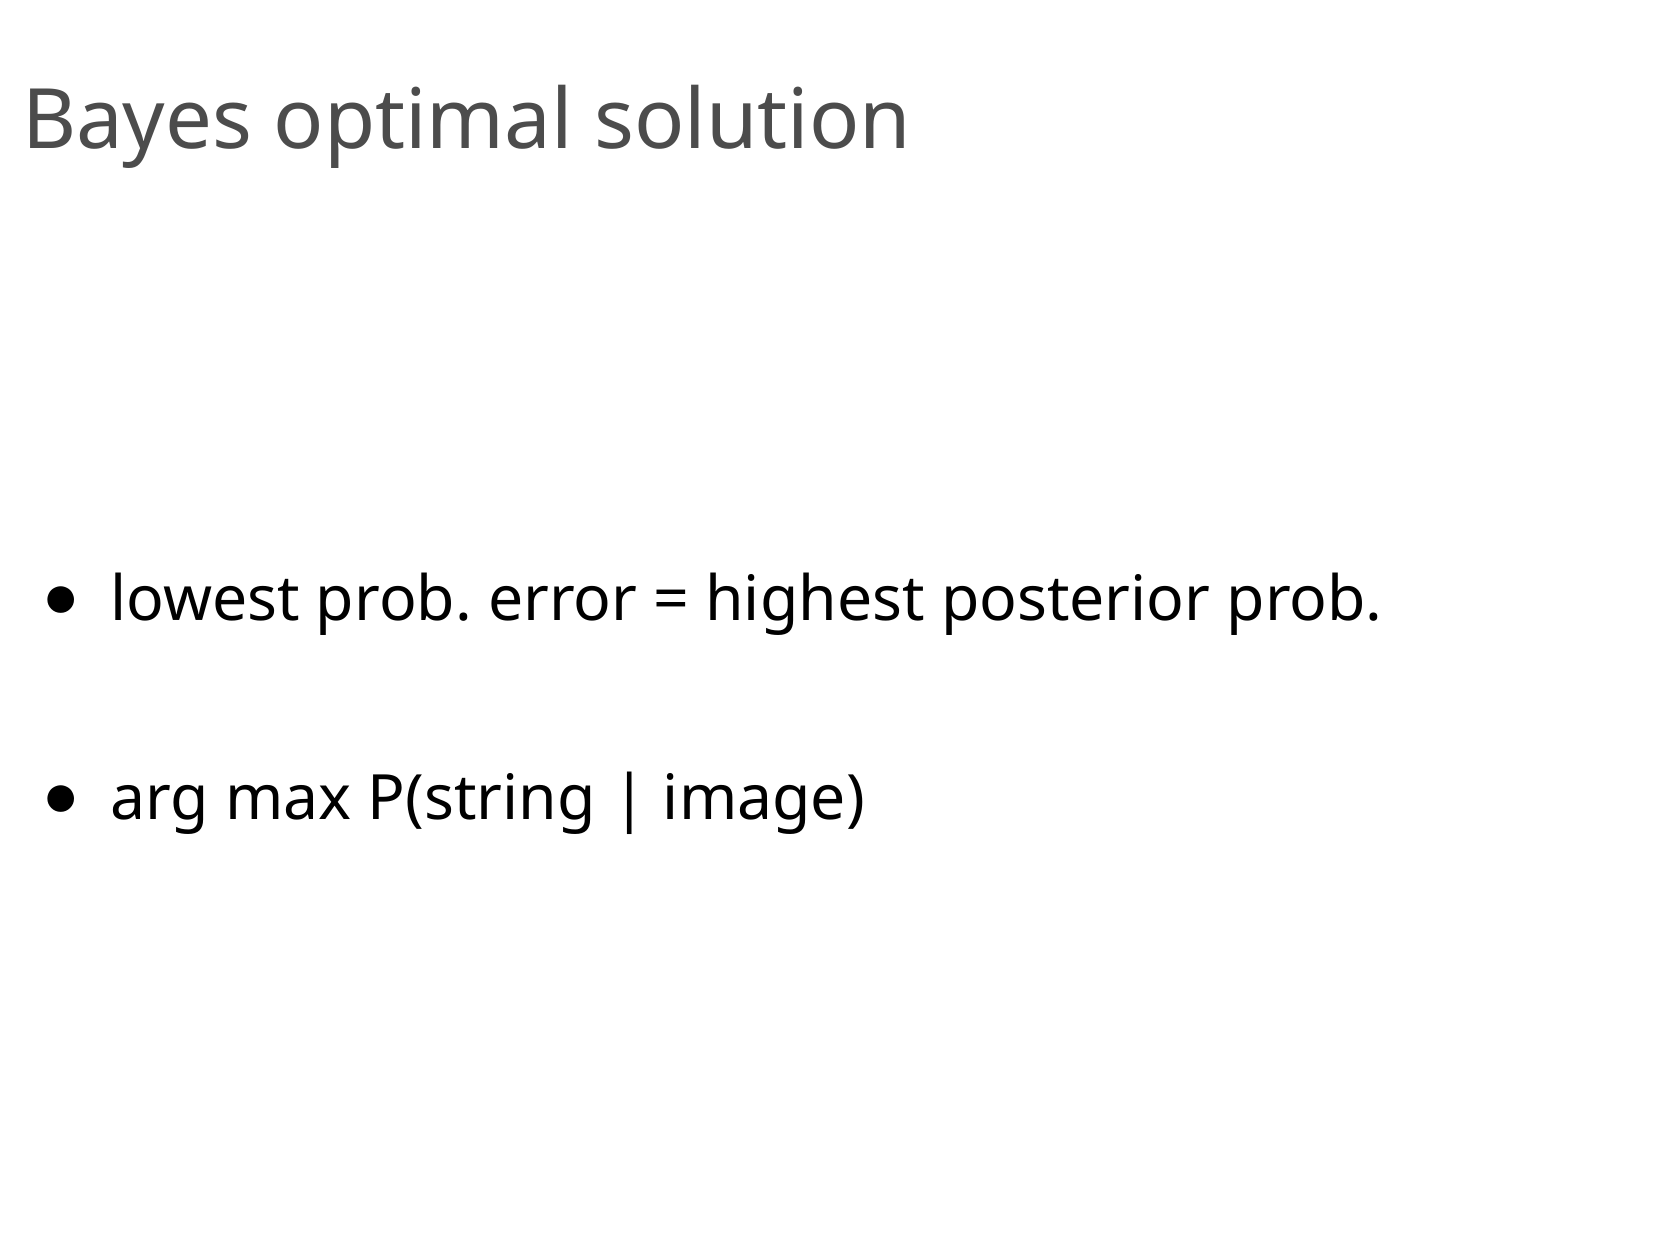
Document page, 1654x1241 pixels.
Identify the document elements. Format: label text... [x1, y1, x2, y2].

title Bayes optimal solution [22, 19, 1654, 213]
list lowest prob. error = highest posterior prob. arg max P(string | image) [25, 233, 1654, 1158]
